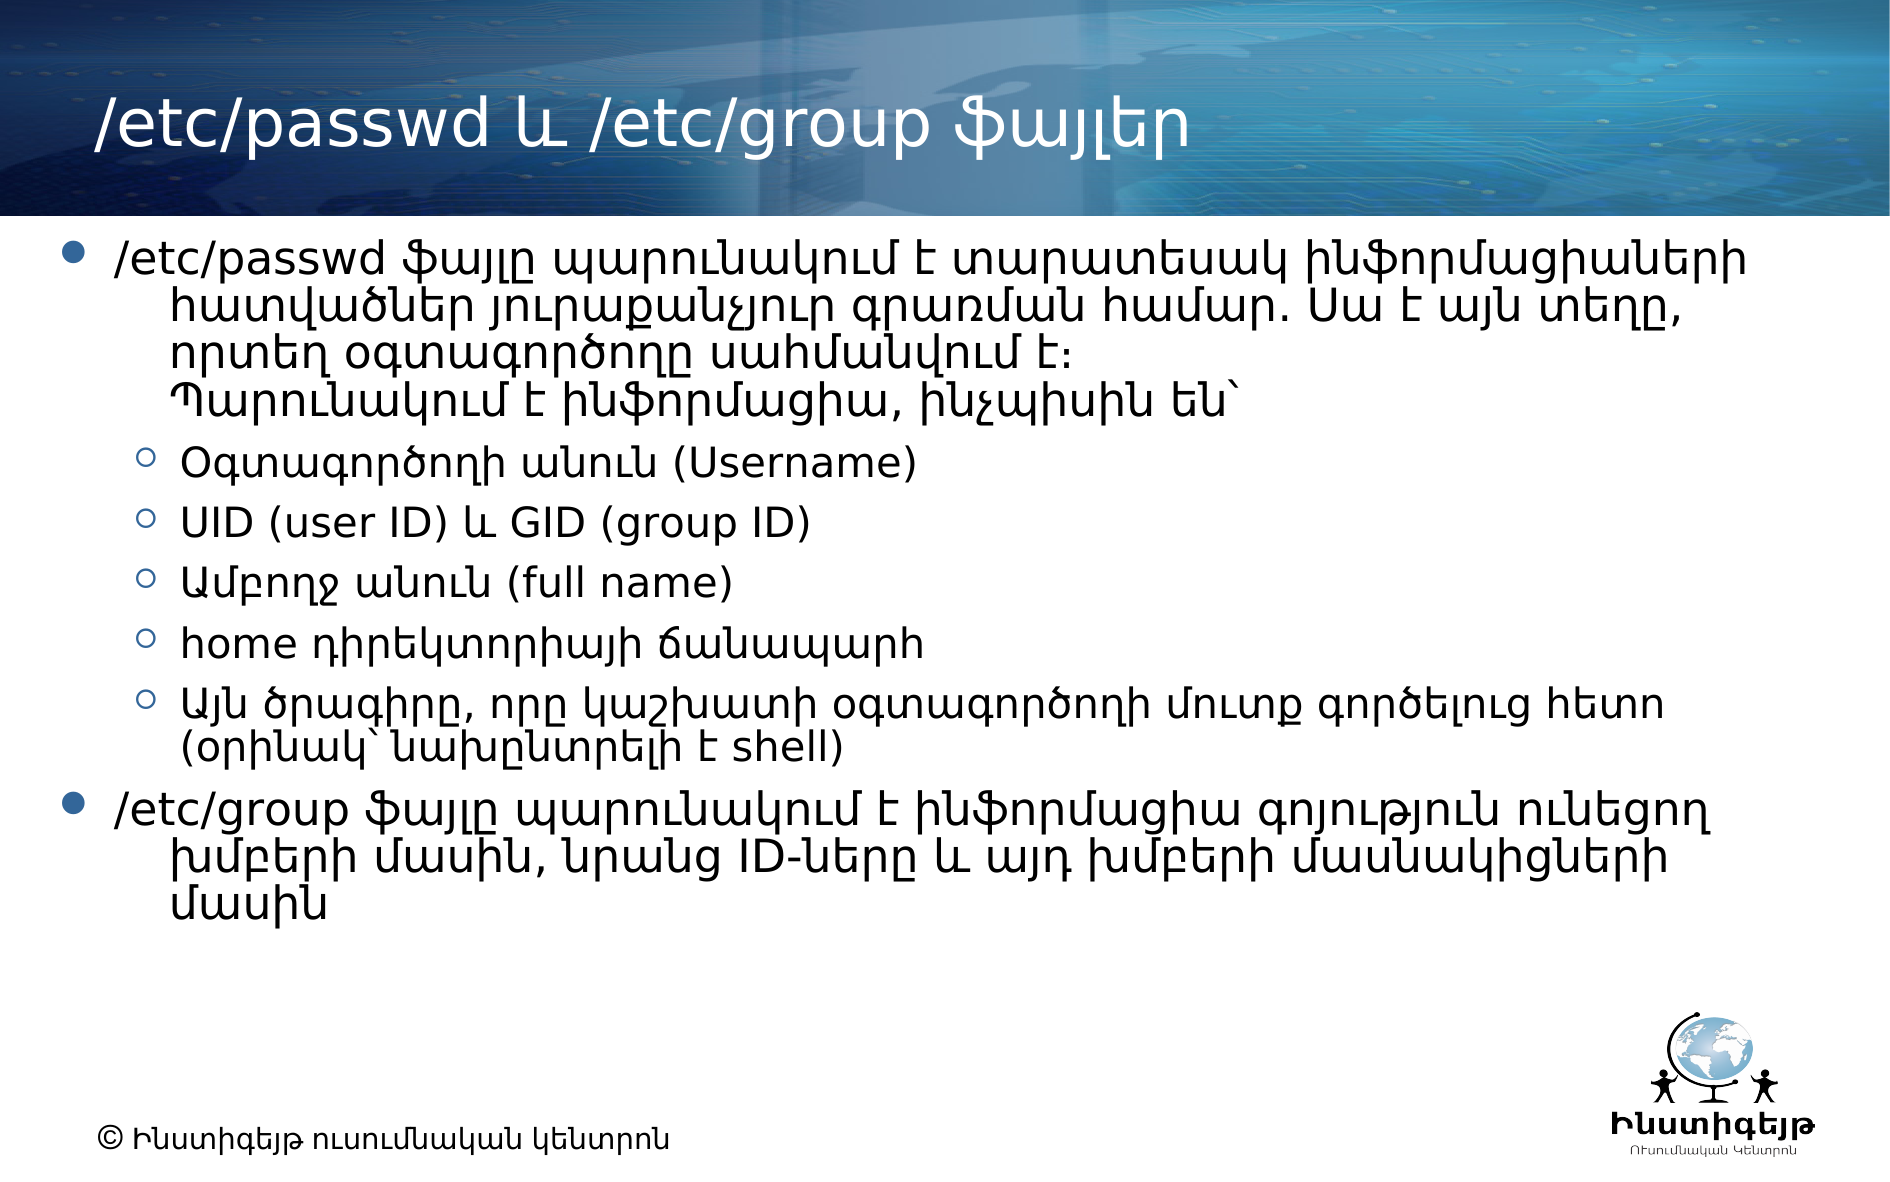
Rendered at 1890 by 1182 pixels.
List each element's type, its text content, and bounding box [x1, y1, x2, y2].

list /etc/passwd ֆայլը պարունակում է տարատեսակ ինֆորմացիաների հատվածներ յուրաքանչյուր գրառման համար. Սա է այն տեղը, որտեղ օգտագործողը սահմանվում է։ Պարունակում է ինֆորմացիա, ինչպիսին են՝ Օգտագործողի անուն (Username) UID (user ID) և GID (group ID) Ամբողջ անուն (full name) home դիրեկտորիայի ճանապարհ Այն ծրագիրը, որը կաշխատի օգտագործողի մուտք գործելուց հետո (օրինակ՝ նախընտրելի է shell) /etc/group ֆայլը պարունակում է ինֆորմացիա գոյություն ունեցող խմբերի մասին, նրանց ID-ները և այդ խմբերի մասնակիցների մասին [59, 236, 1831, 936]
picture [1612, 1012, 1815, 1157]
picture [0, 0, 1890, 216]
title /etc/passwd և /etc/group ֆայլեր [94, 47, 1793, 217]
